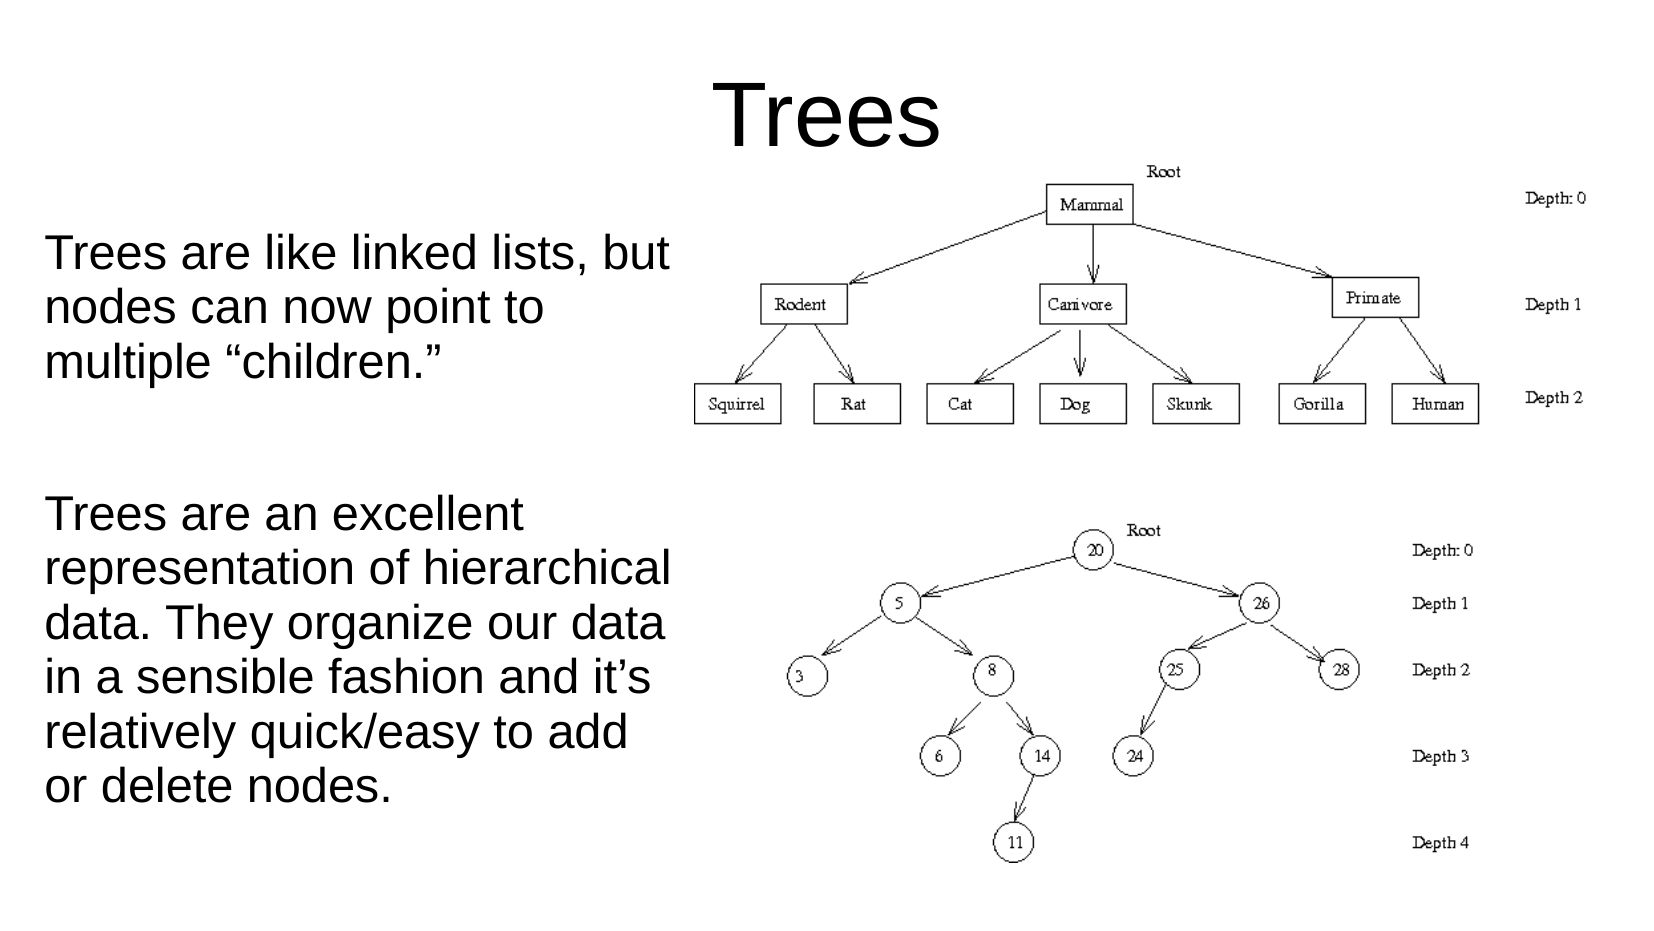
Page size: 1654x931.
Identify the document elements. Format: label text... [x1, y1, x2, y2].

title Trees [82, 37, 1571, 193]
picture [694, 164, 1591, 864]
list Trees are like linked lists, but nodes can now point to multiple “children.” Trees are an excellent representation of hierarchical data. They organize our data in a sensible fashion and it’s relatively quick/easy to add or delete nodes. [0, 225, 676, 856]
